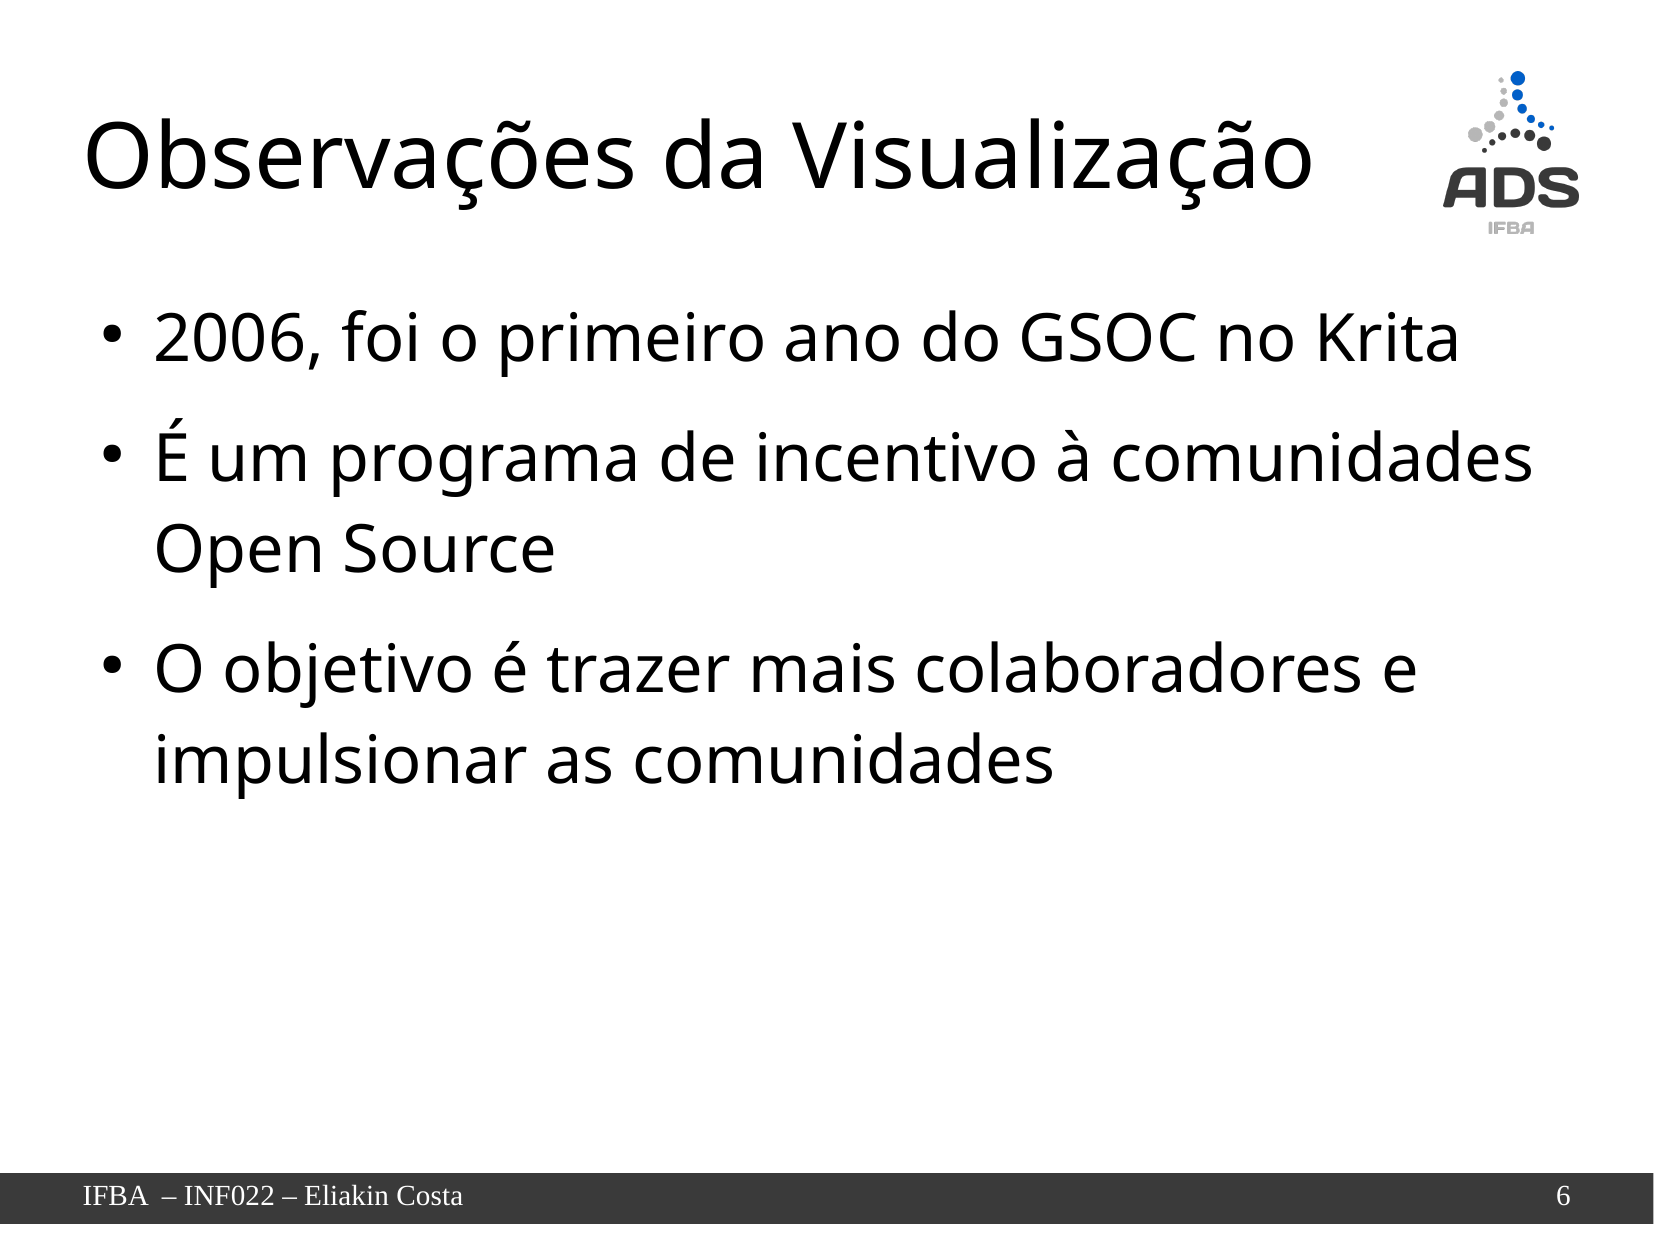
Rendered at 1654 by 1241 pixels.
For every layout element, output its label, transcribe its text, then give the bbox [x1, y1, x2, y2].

title Observações da Visualização [82, 49, 1426, 257]
list 2006, foi o primeiro ano do GSOC no Krita É um programa de incentivo à comunidades Open Source O objetivo é trazer mais colaboradores e impulsionar as comunidades [82, 290, 1571, 1156]
picture [1443, 71, 1579, 234]
